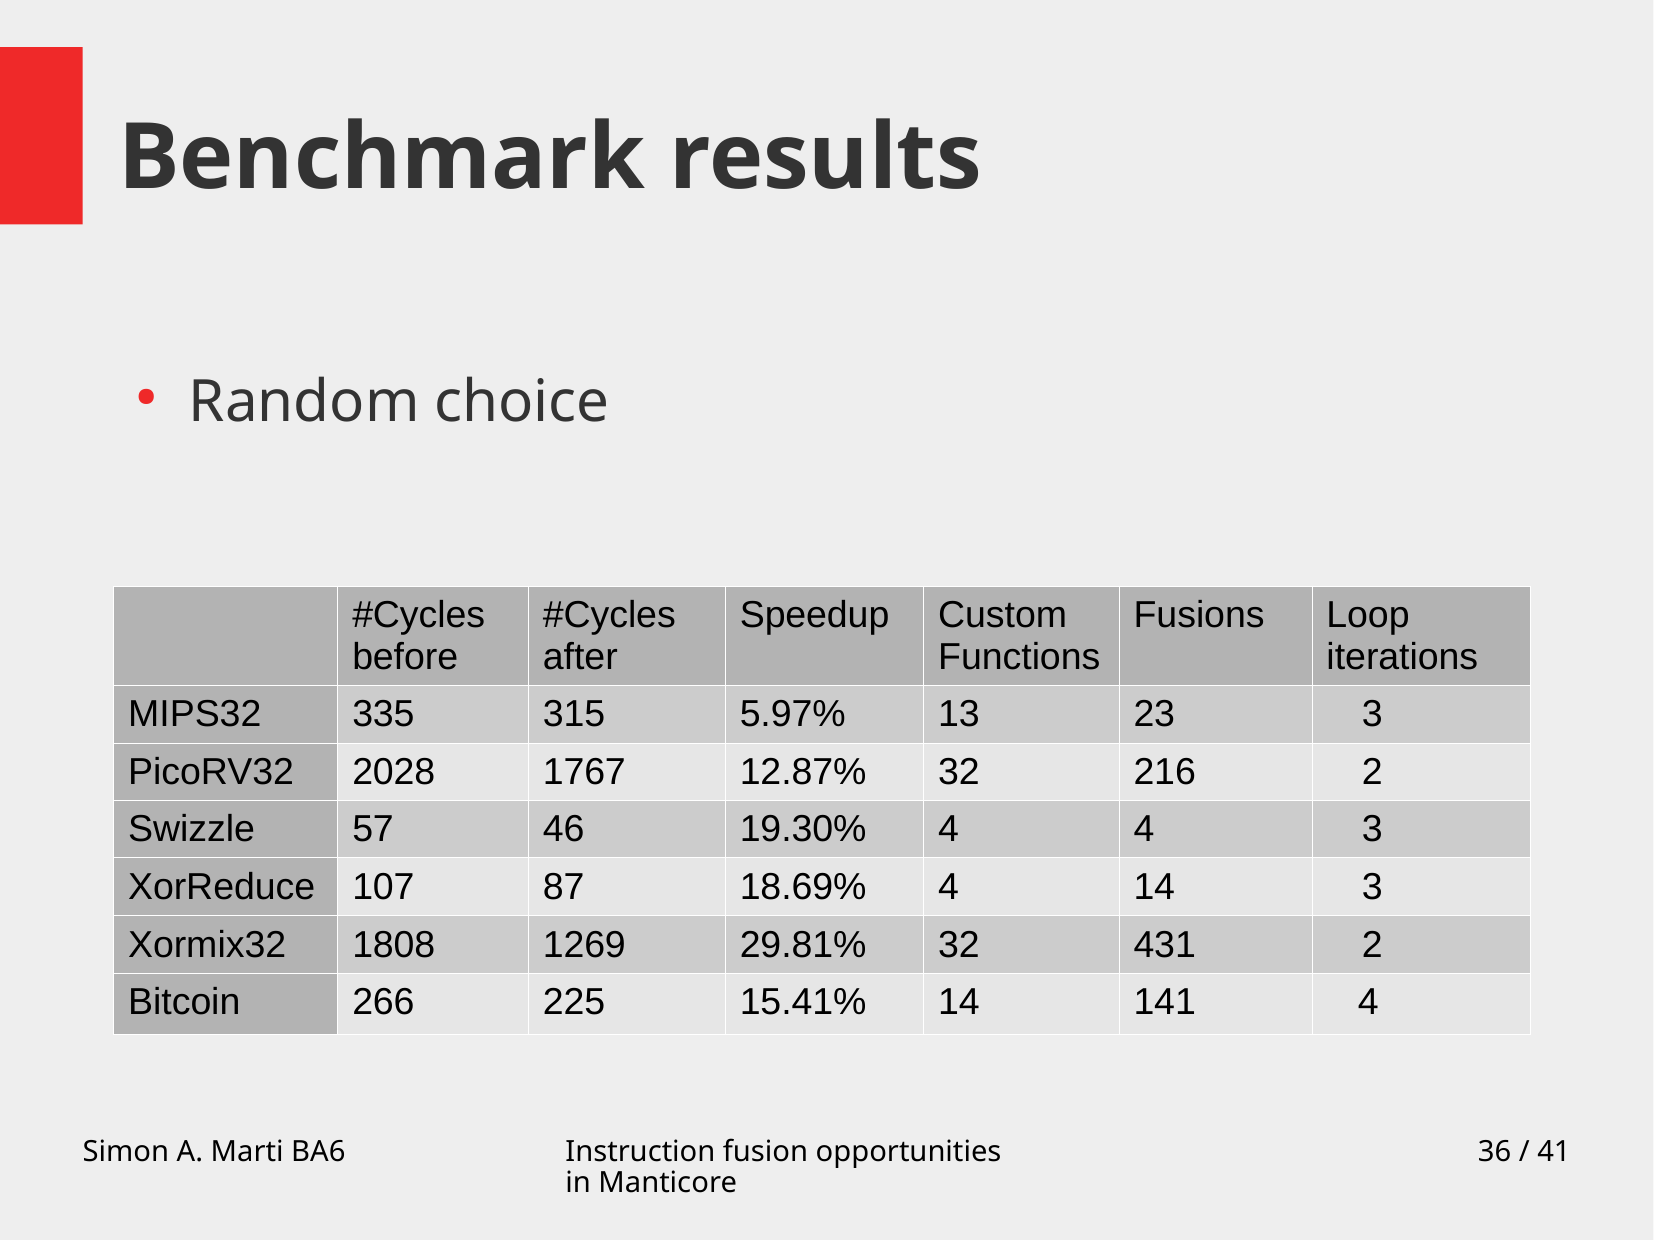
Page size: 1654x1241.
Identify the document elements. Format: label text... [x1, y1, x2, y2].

table_cell XorReduce [114, 858, 337, 915]
table_cell 4 [924, 801, 1119, 857]
table_cell 14 [1120, 858, 1312, 915]
title Benchmark results [118, 49, 1571, 257]
table_header #Cycles after [529, 587, 725, 685]
table_header Fusions [1120, 587, 1312, 685]
table_cell 4 [1313, 974, 1530, 1034]
table_cell 18.69% [726, 858, 923, 915]
table_cell 107 [338, 858, 528, 915]
table_cell 1808 [338, 916, 528, 973]
table_cell 29.81% [726, 916, 923, 973]
table_cell Swizzle [114, 801, 337, 857]
table_cell 1767 [529, 744, 725, 800]
table_cell 2 [1313, 916, 1530, 973]
table_cell 32 [924, 916, 1119, 973]
table_cell 13 [924, 686, 1119, 743]
table_cell PicoRV32 [114, 744, 337, 800]
table_cell 2028 [338, 744, 528, 800]
table_cell MIPS32 [114, 686, 337, 743]
table_cell 19.30% [726, 801, 923, 857]
table_cell 335 [338, 686, 528, 743]
table_cell 2 [1313, 744, 1530, 800]
table_cell 4 [1120, 801, 1312, 857]
table_cell 57 [338, 801, 528, 857]
table_header #Cycles before [338, 587, 528, 685]
table_header Custom Functions [924, 587, 1119, 685]
table_cell 141 [1120, 974, 1312, 1034]
table_cell 23 [1120, 686, 1312, 743]
table_cell 32 [924, 744, 1119, 800]
table_cell 46 [529, 801, 725, 857]
table_cell 3 [1313, 858, 1530, 915]
table_cell 3 [1313, 686, 1530, 743]
table_cell 12.87% [726, 744, 923, 800]
table_cell 15.41% [726, 974, 923, 1034]
table_cell Xormix32 [114, 916, 337, 973]
table_cell 14 [924, 974, 1119, 1034]
table_cell Bitcoin [114, 974, 337, 1034]
table_cell 315 [529, 686, 725, 743]
table_cell 5.97% [726, 686, 923, 743]
table_cell 266 [338, 974, 528, 1034]
table_cell 216 [1120, 744, 1312, 800]
table_header Speedup [726, 587, 923, 685]
table_cell 4 [924, 858, 1119, 915]
table_header [114, 587, 337, 685]
table_cell 87 [529, 858, 725, 915]
list Random choice [118, 358, 1583, 516]
table_cell 225 [529, 974, 725, 1034]
table_cell 3 [1313, 801, 1530, 857]
table_cell 1269 [529, 916, 725, 973]
table_header Loop iterations [1313, 587, 1530, 685]
table_cell 431 [1120, 916, 1312, 973]
